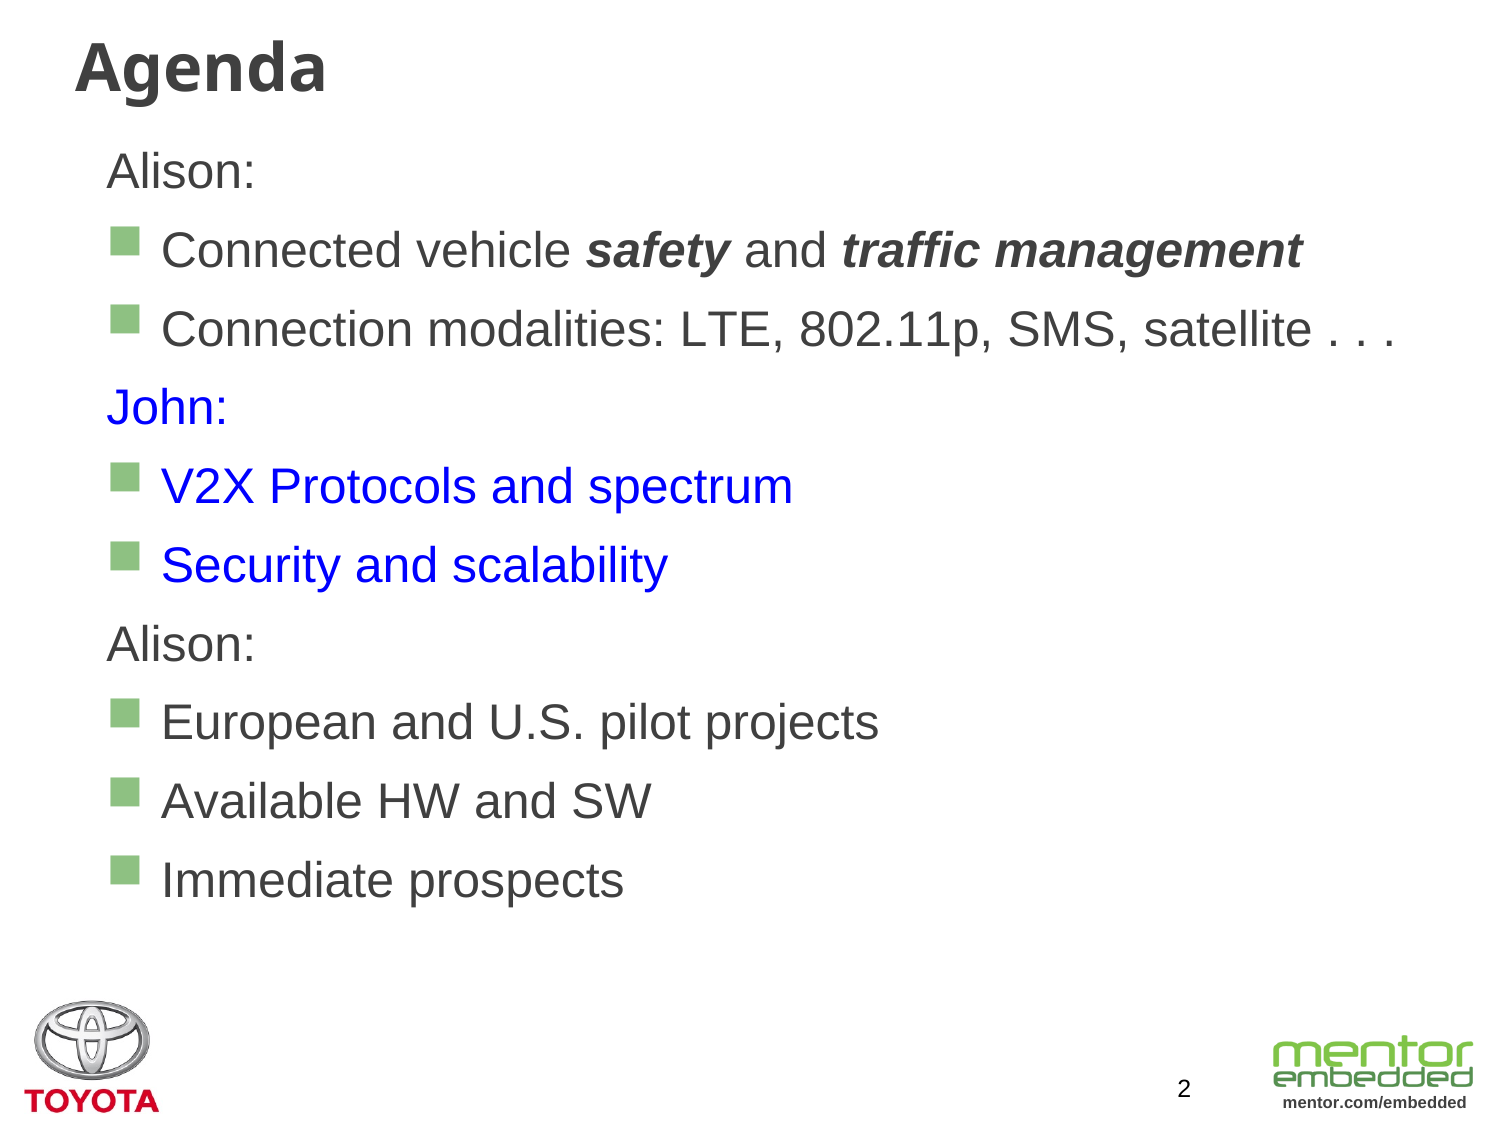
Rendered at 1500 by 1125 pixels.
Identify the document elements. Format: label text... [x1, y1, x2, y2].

text_box Alison: Connected vehicle safety and traffic management Connection modalities: LTE, 802.11p, SMS, satellite . . . John: V2X Protocols and spectrum Security and scalability Alison: European and U.S. pilot projects Available HW and SW Immediate prospects [29, 130, 1473, 915]
text_box Agenda [0, 0, 1500, 113]
picture [1268, 1030, 1476, 1092]
picture [24, 998, 163, 1114]
